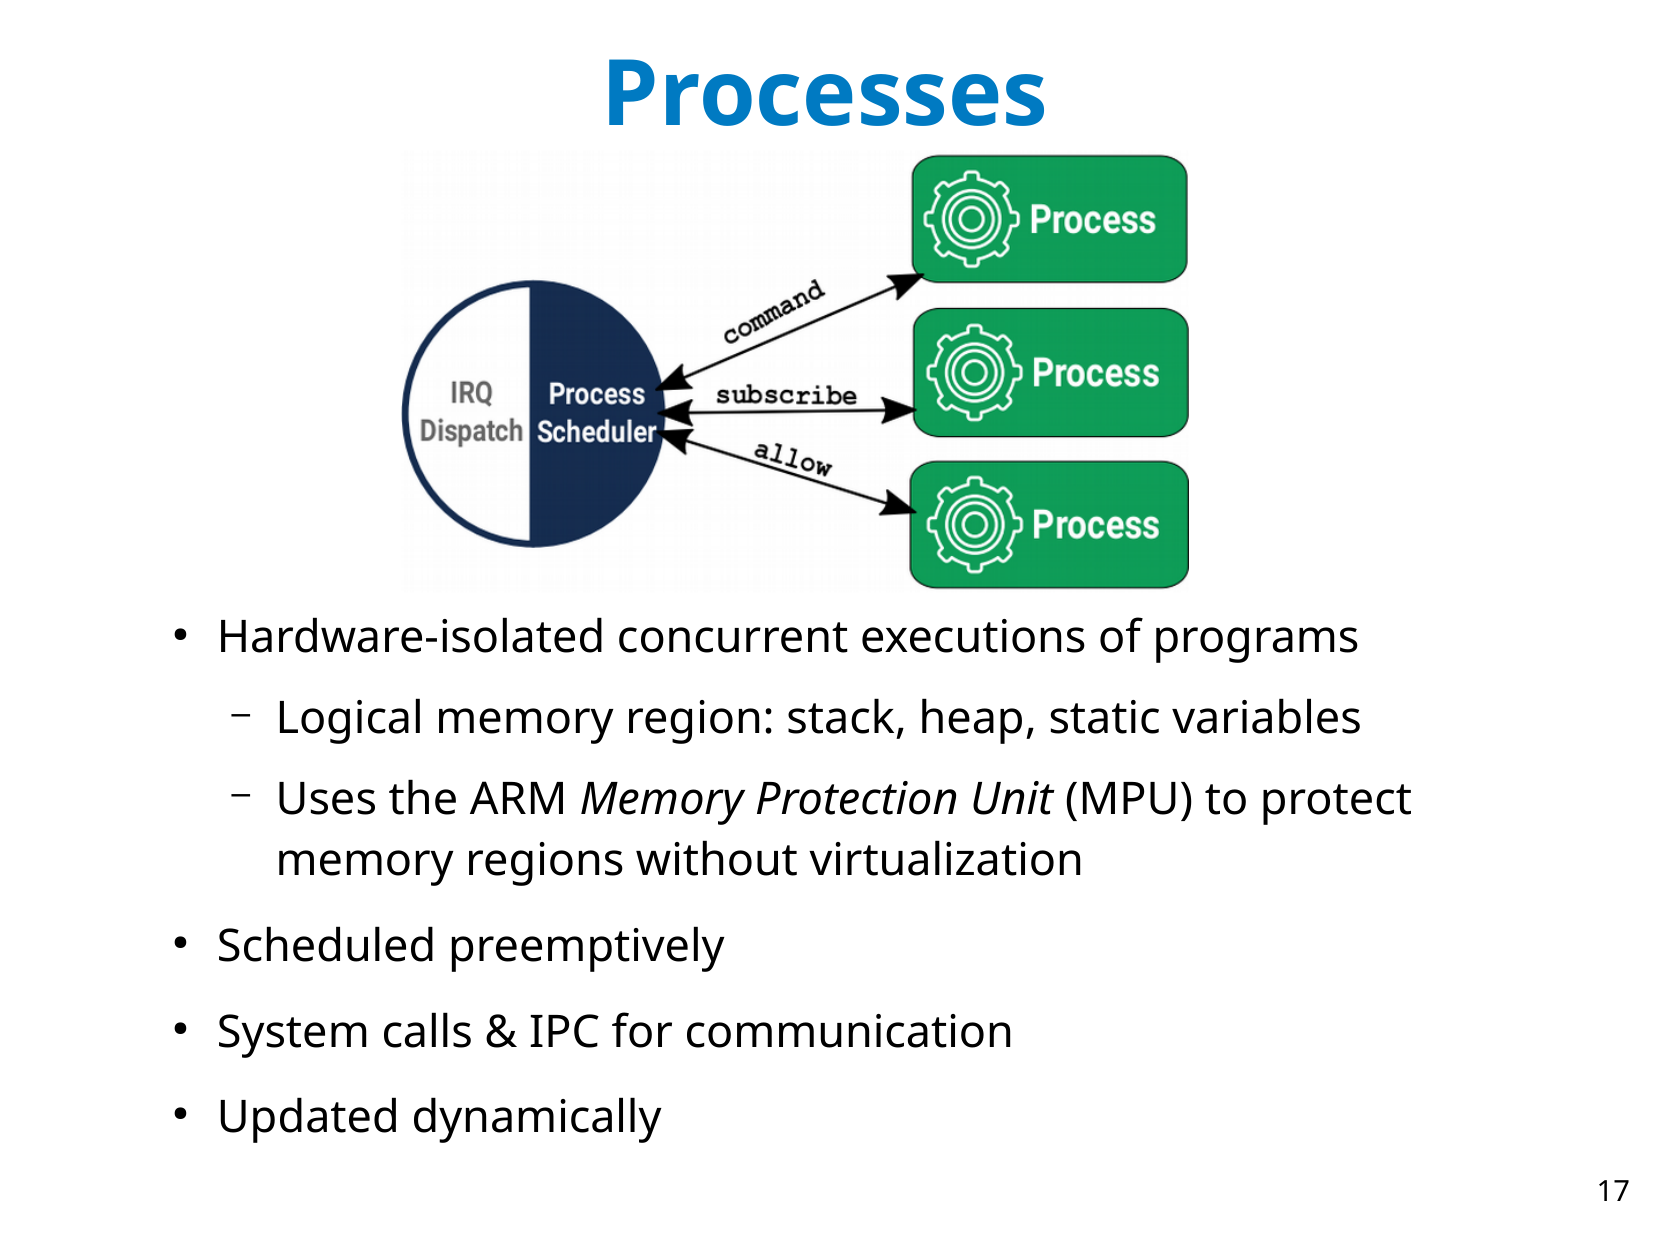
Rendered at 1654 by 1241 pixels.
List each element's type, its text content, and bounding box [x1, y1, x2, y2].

list Hardware-isolated concurrent executions of programs Logical memory region: stack, heap, static variables Uses the ARM Memory Protection Unit (MPU) to protect memory regions without virtualization Scheduled preemptively System calls & IPC for communication Updated dynamically [158, 604, 1524, 1155]
text_box Processes [0, 0, 1651, 181]
picture [401, 150, 1189, 593]
